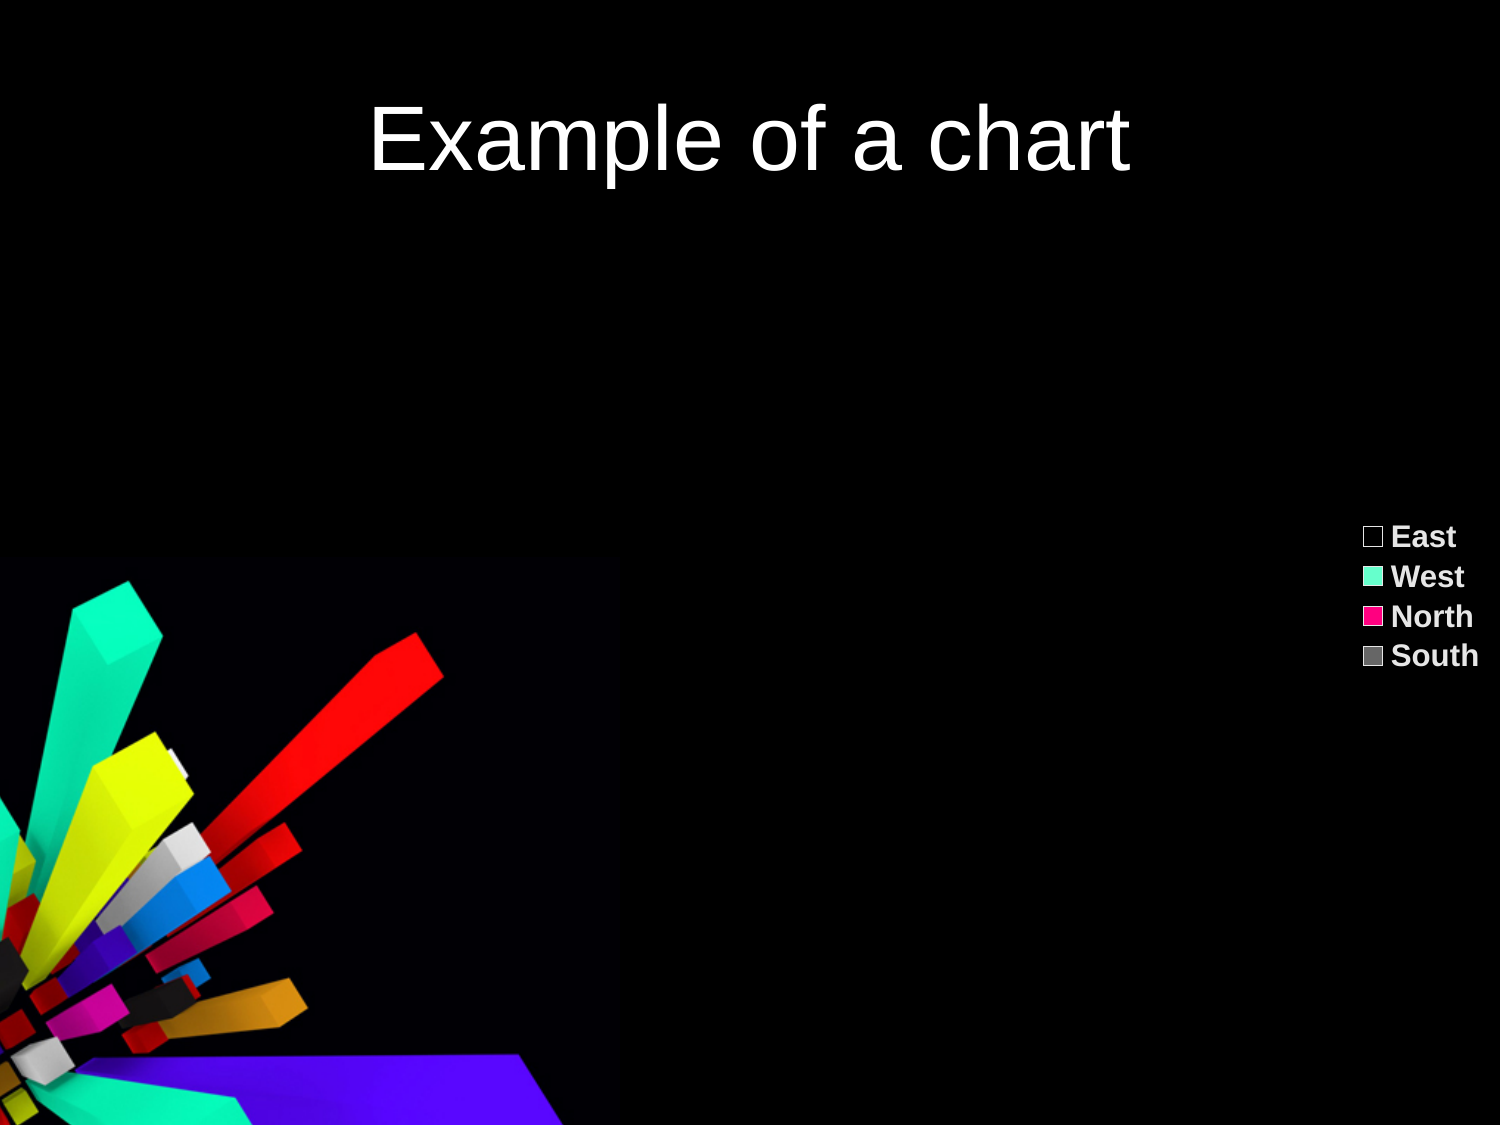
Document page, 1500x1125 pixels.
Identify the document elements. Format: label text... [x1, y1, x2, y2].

chart [505, 287, 1500, 905]
title Example of a chart [75, 45, 1426, 233]
picture [0, 557, 621, 1125]
